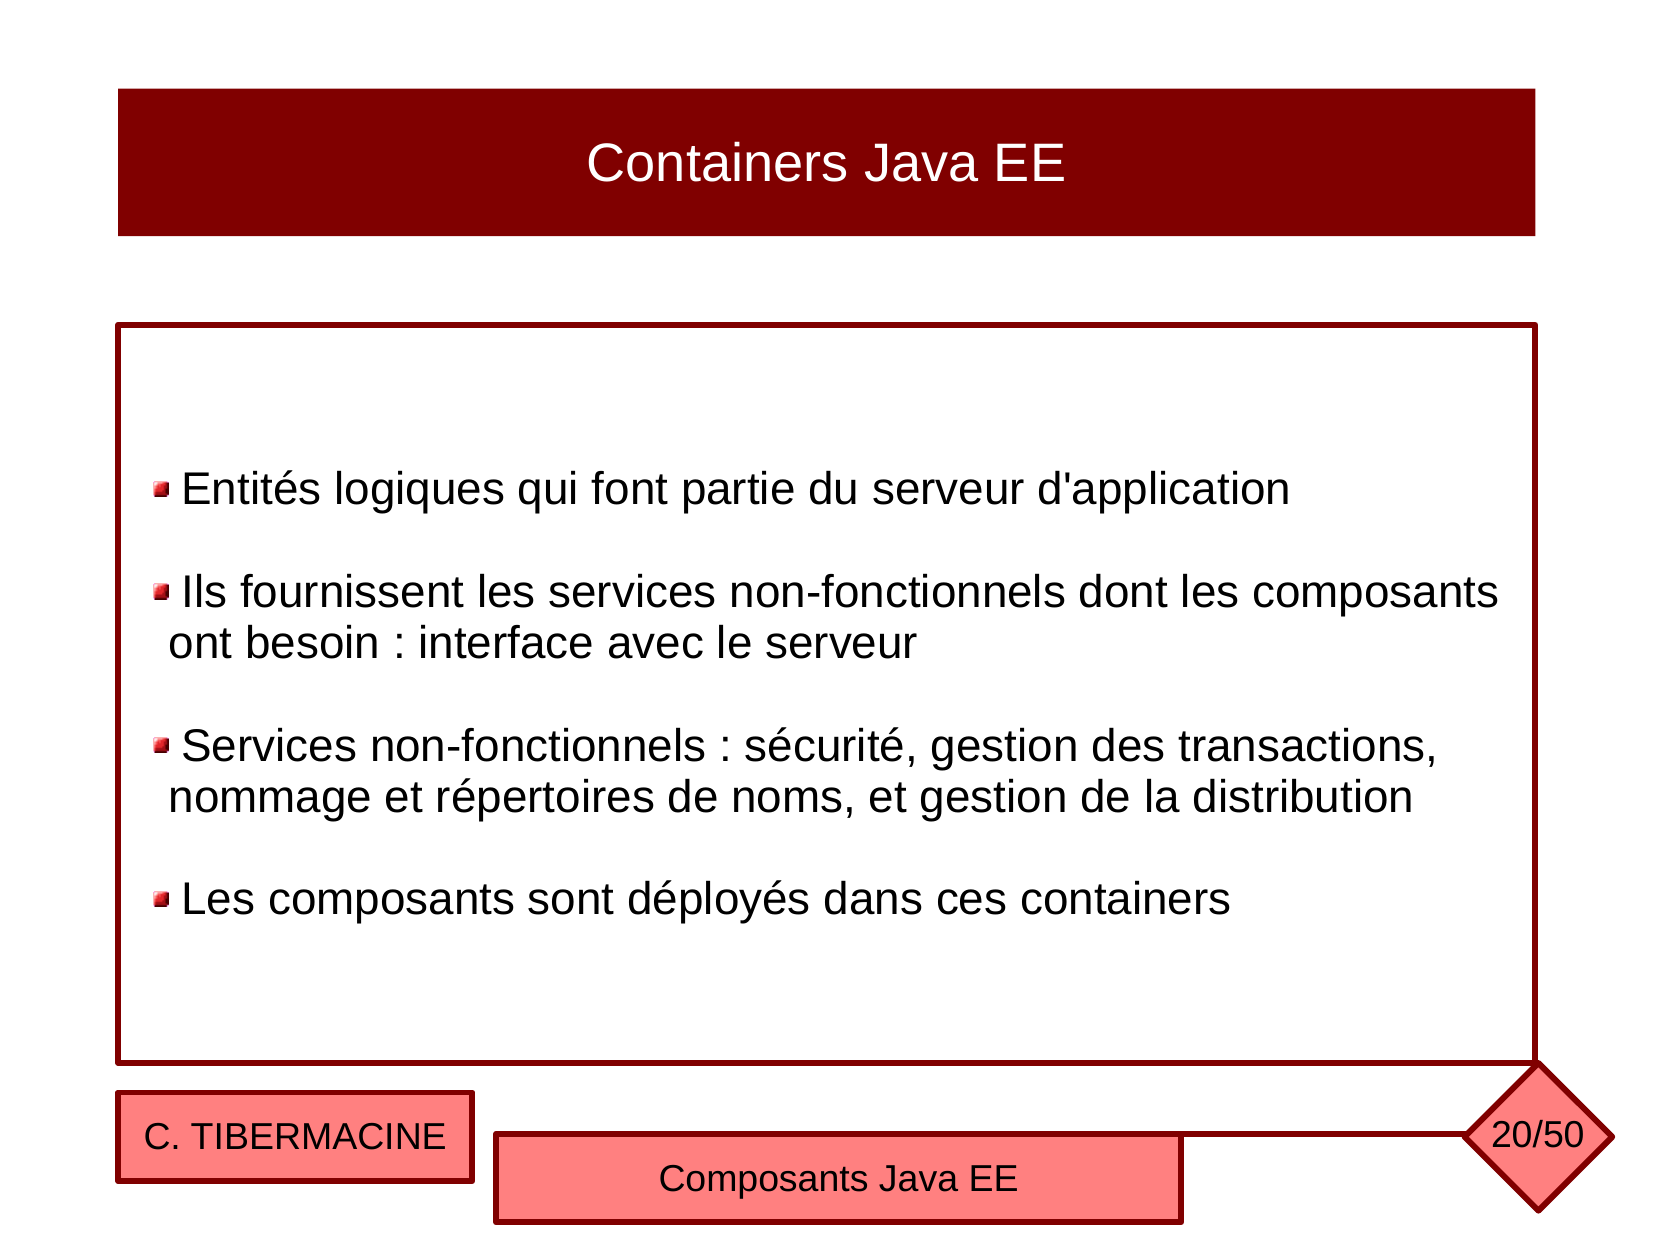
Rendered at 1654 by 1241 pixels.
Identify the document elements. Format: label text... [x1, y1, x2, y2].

text_box [1495, 1062, 1582, 1106]
picture [153, 737, 169, 753]
picture [153, 481, 169, 497]
text_box Entités logiques qui font partie du serveur d'application Ils fournissent les services non-fonctionnels dont les composants ont besoin : interface avec le serveur Services non-fonctionnels : sécurité, gestion des transactions, nommage et répertoires de noms, et gestion de la distribution Les composants sont déployés dans ces containers [118, 324, 1536, 1063]
picture [153, 583, 169, 600]
text_box <numéro>/50 [1476, 1106, 1607, 1206]
text_box Containers Java EE [118, 88, 1536, 237]
picture [153, 891, 169, 907]
text_box Composants Java EE [496, 1133, 1182, 1223]
text_box [1533, 1206, 1544, 1211]
text_box [1464, 1125, 1476, 1149]
text_box [1607, 1131, 1613, 1143]
text_box C. TIBERMACINE [118, 1092, 473, 1182]
